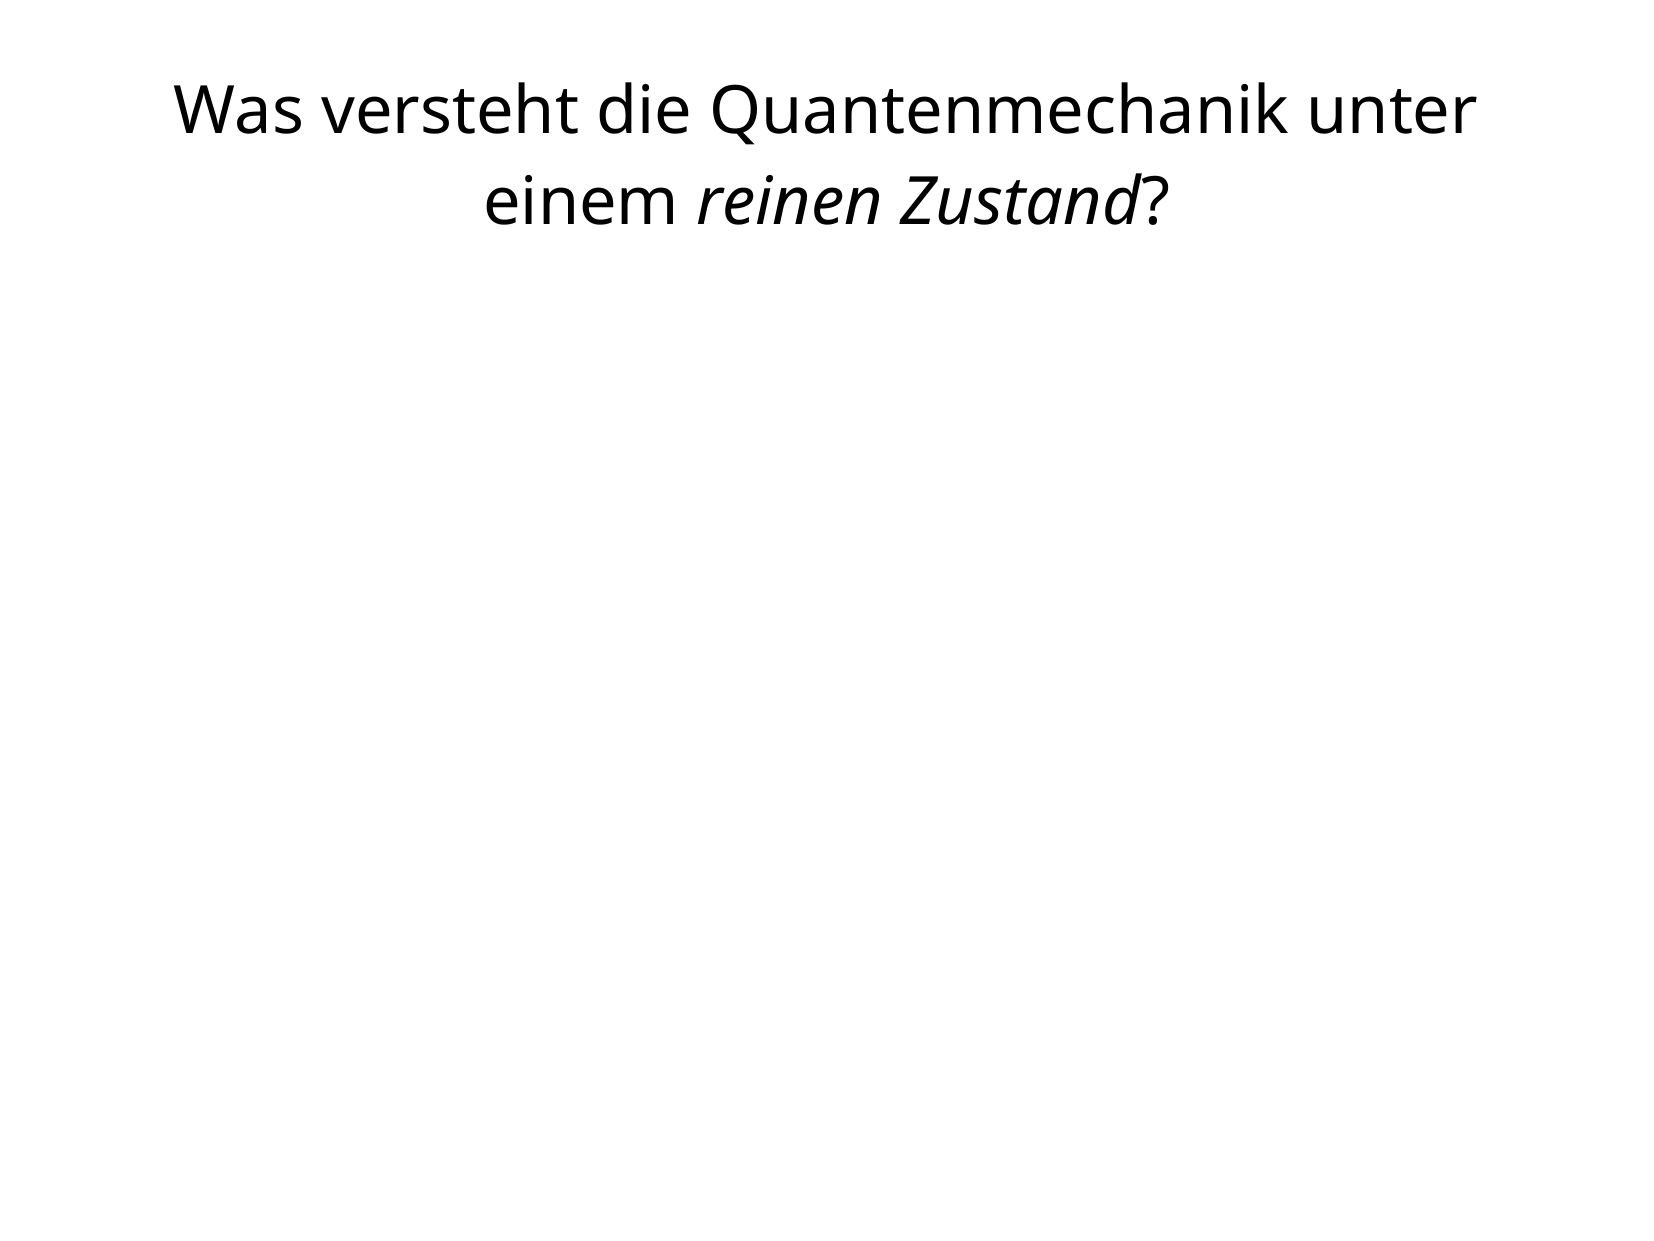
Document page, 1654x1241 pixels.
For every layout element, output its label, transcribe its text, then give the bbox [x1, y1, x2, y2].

title Was versteht die Quantenmechanik unter einem reinen Zustand? [82, 49, 1571, 257]
